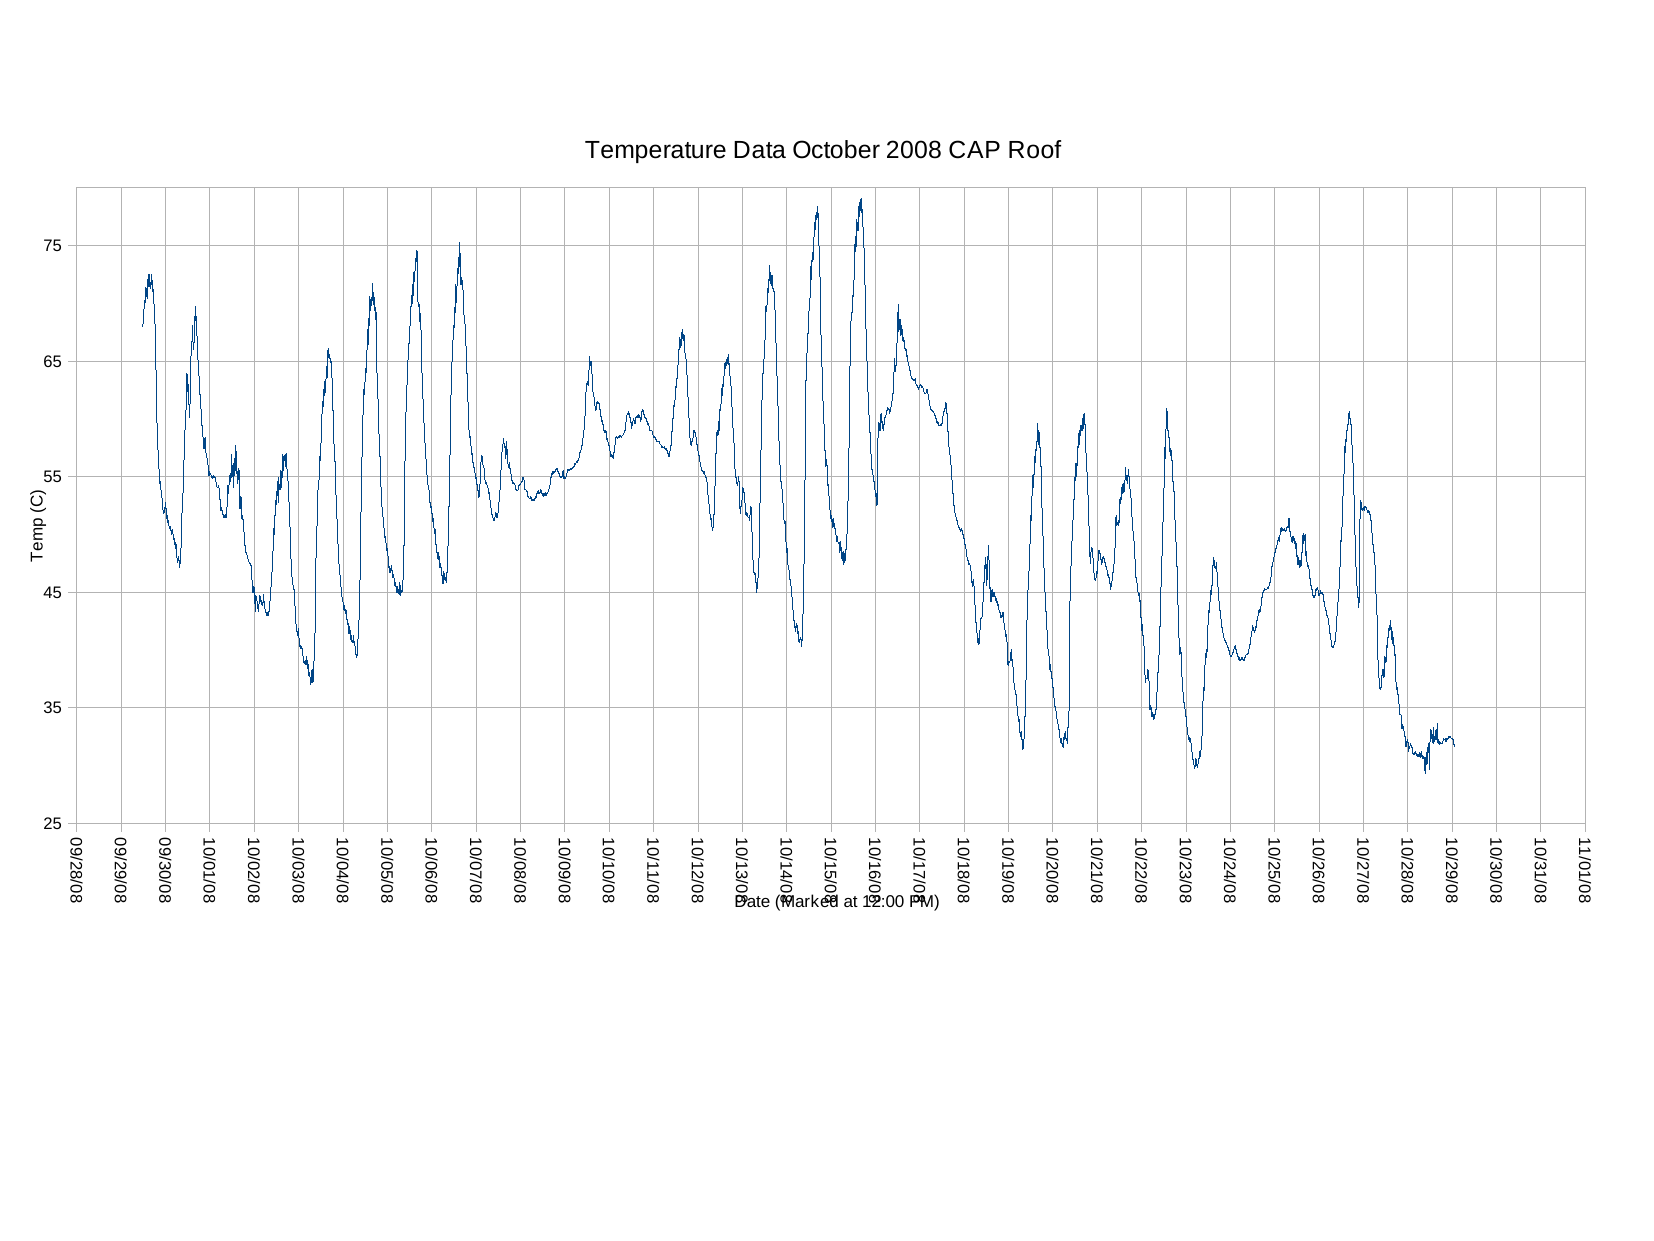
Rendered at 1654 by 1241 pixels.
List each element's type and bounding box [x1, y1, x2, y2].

chart [0, 112, 1619, 938]
